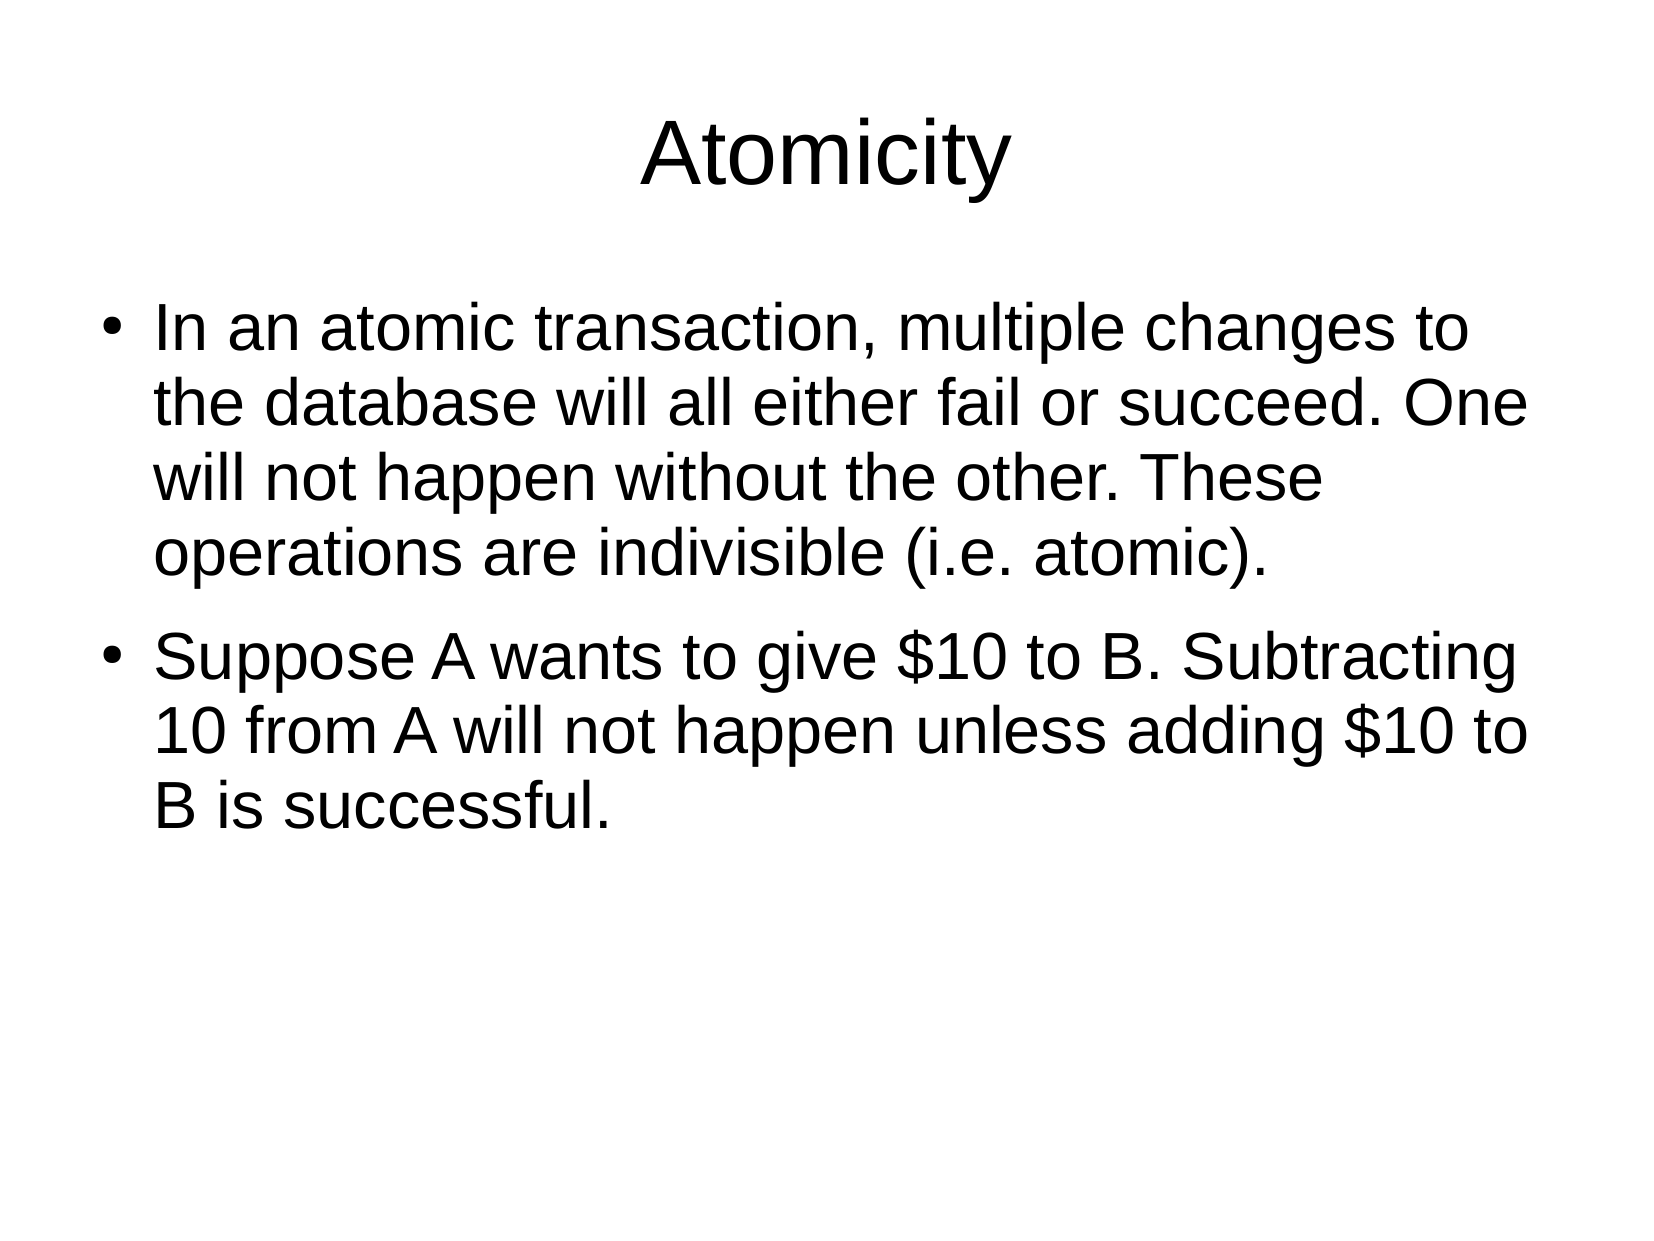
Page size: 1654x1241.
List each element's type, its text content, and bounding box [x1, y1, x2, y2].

title Atomicity [82, 49, 1571, 257]
list In an atomic transaction, multiple changes to the database will all either fail or succeed. One will not happen without the other. These operations are indivisible (i.e. atomic). Suppose A wants to give $10 to B. Subtracting 10 from A will not happen unless adding $10 to B is successful. [82, 290, 1571, 1010]
